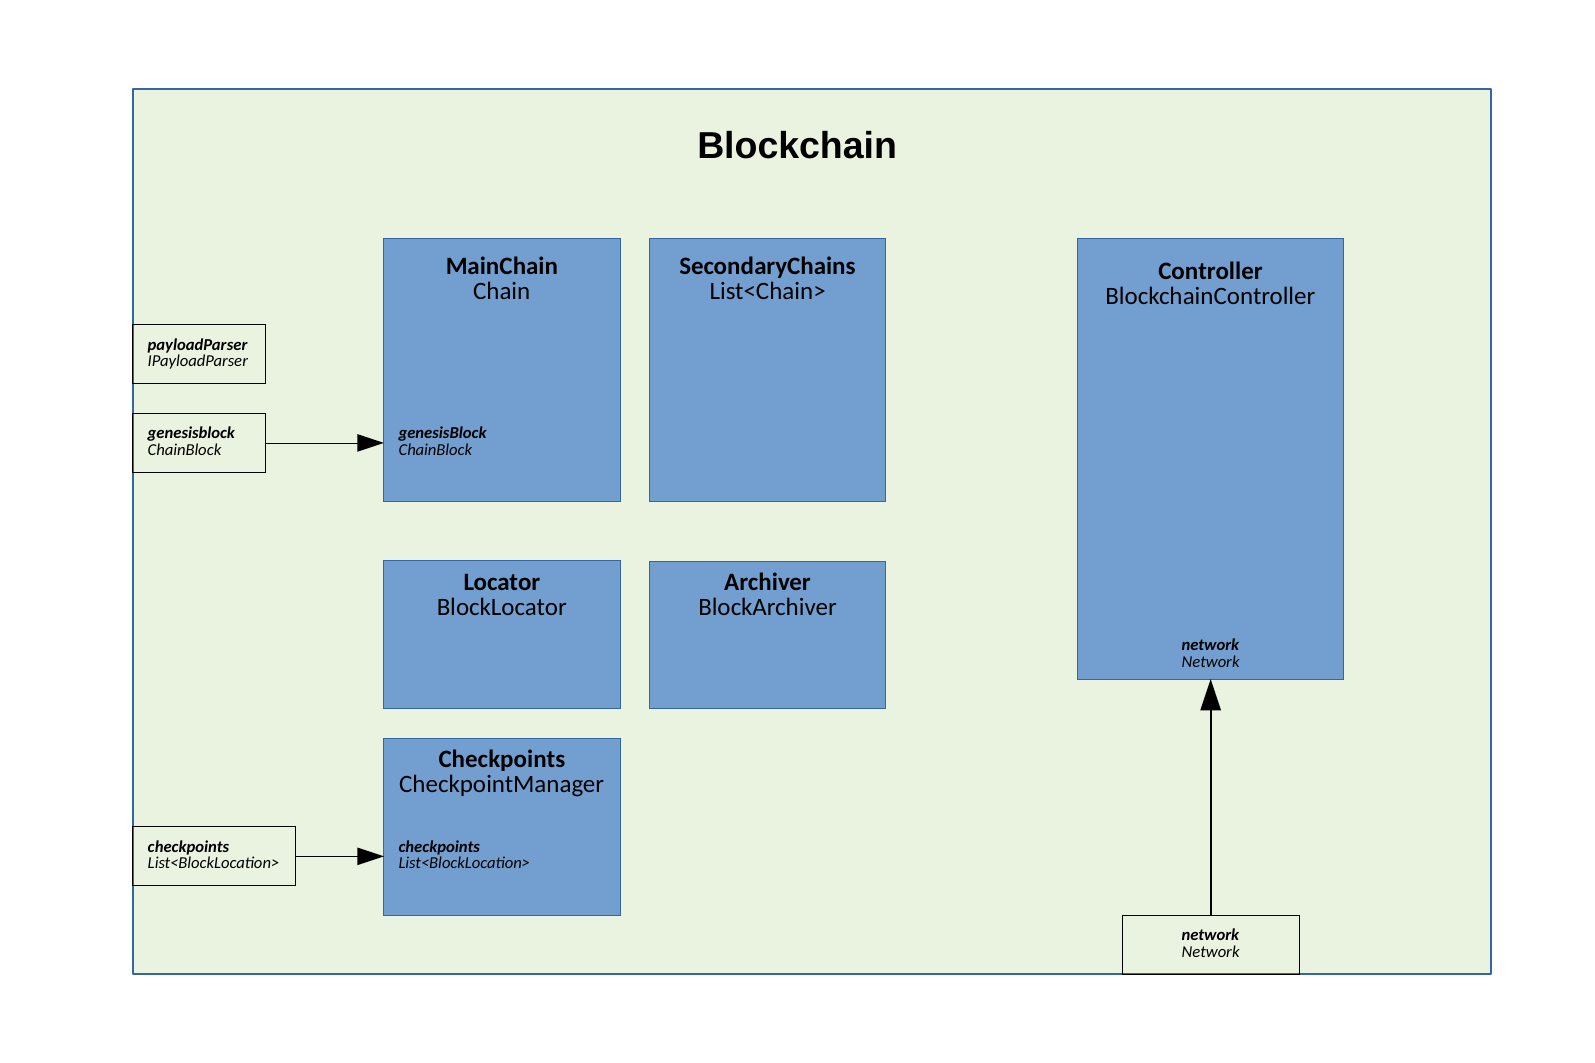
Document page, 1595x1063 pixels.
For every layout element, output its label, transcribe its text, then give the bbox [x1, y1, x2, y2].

text_box genesisBlock ChainBlock [383, 413, 502, 473]
text_box SecondaryChains List<Chain> [649, 236, 886, 325]
text_box network Network [1138, 629, 1284, 680]
text_box Locator BlockLocator [383, 558, 621, 635]
text_box Controller BlockchainController [1077, 236, 1344, 335]
text_box checkpoints List<BlockLocation> [132, 826, 296, 886]
text_box Archiver BlockArchiver [649, 558, 886, 635]
text_box network Network [1122, 915, 1300, 975]
text_box genesisblock ChainBlock [132, 413, 266, 473]
text_box Checkpoints CheckpointManager [383, 735, 621, 813]
text_box MainChain Chain [383, 236, 621, 325]
text_box [132, 88, 1492, 975]
text_box payloadParser IPayloadParser [132, 324, 266, 384]
text_box Blockchain [655, 117, 939, 175]
text_box checkpoints List<BlockLocation> [383, 826, 562, 886]
